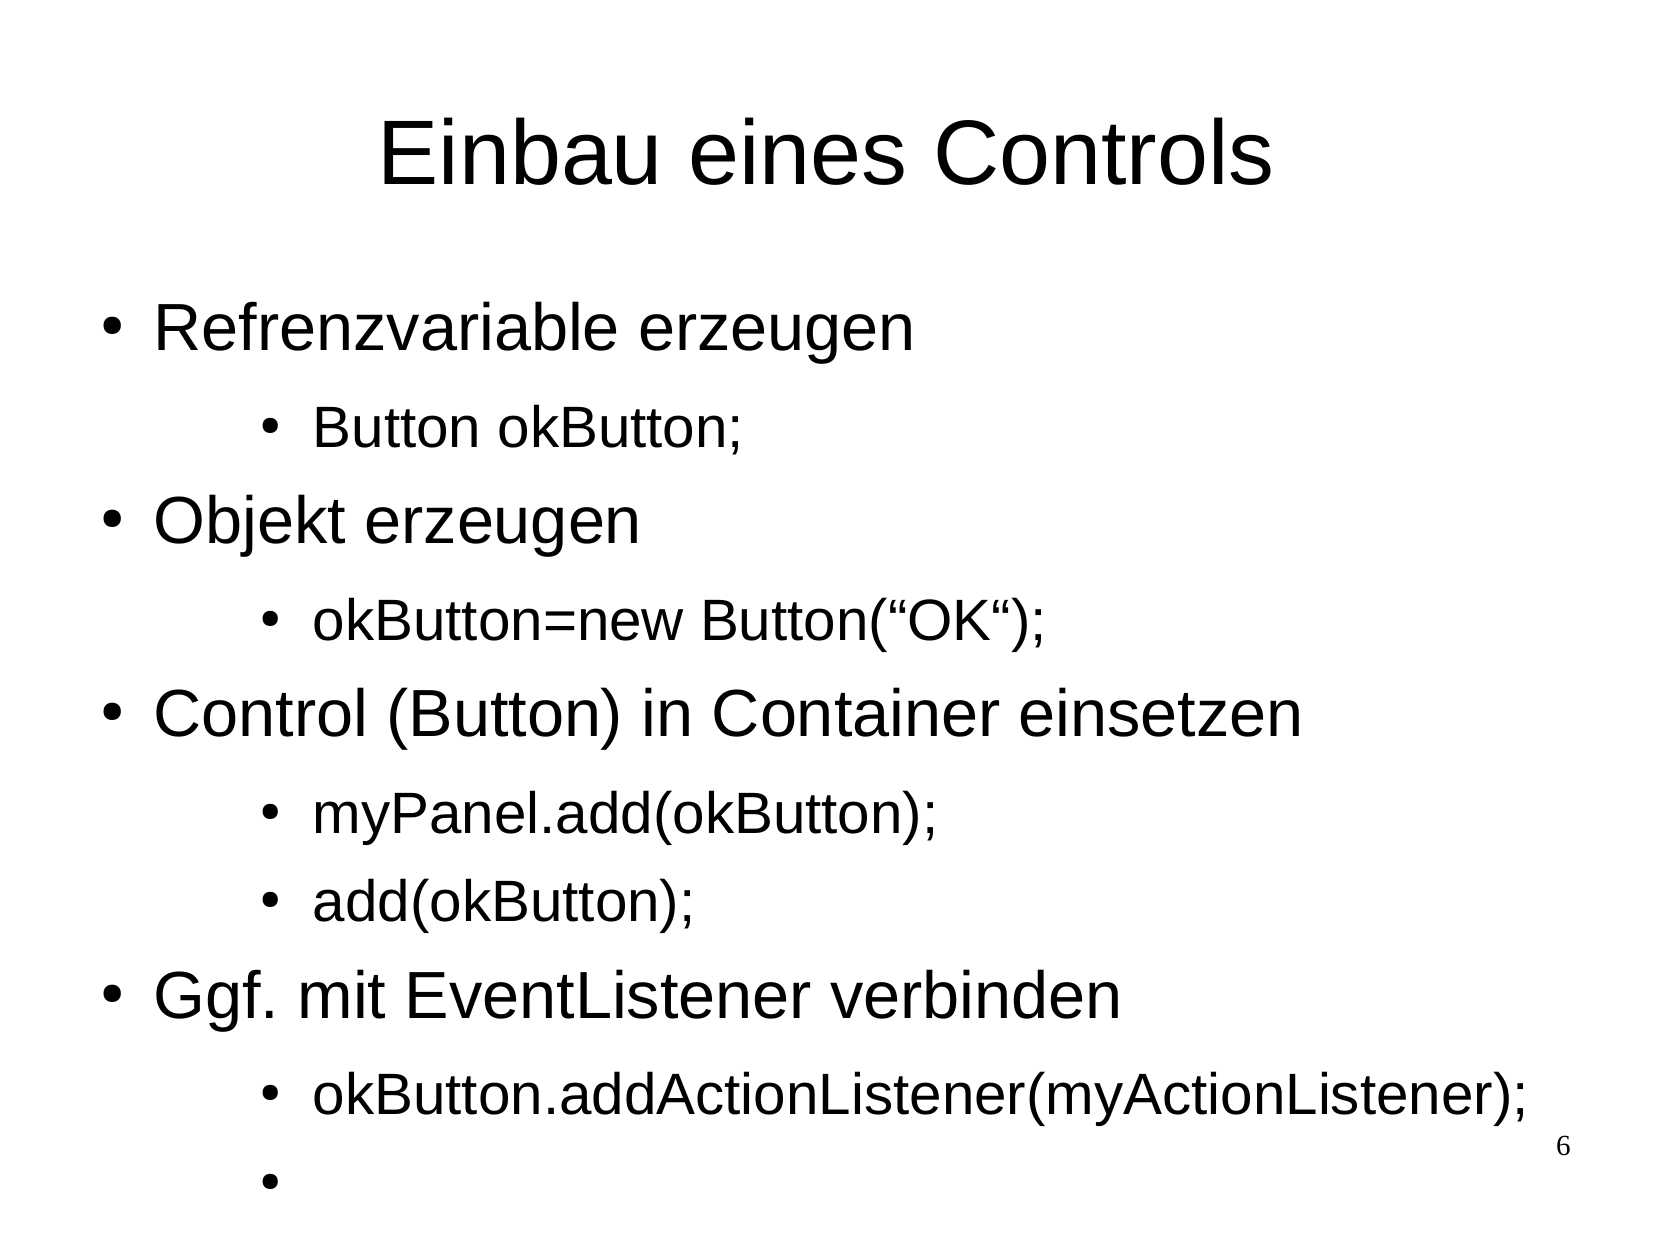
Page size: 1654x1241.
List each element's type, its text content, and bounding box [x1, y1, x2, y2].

list Refrenzvariable erzeugen Button okButton; Objekt erzeugen okButton=new Button(“OK“); Control (Button) in Container einsetzen myPanel.add(okButton); add(okButton); Ggf. mit EventListener verbinden okButton.addActionListener(myActionListener); [82, 290, 1571, 1211]
title Einbau eines Controls [82, 49, 1571, 257]
